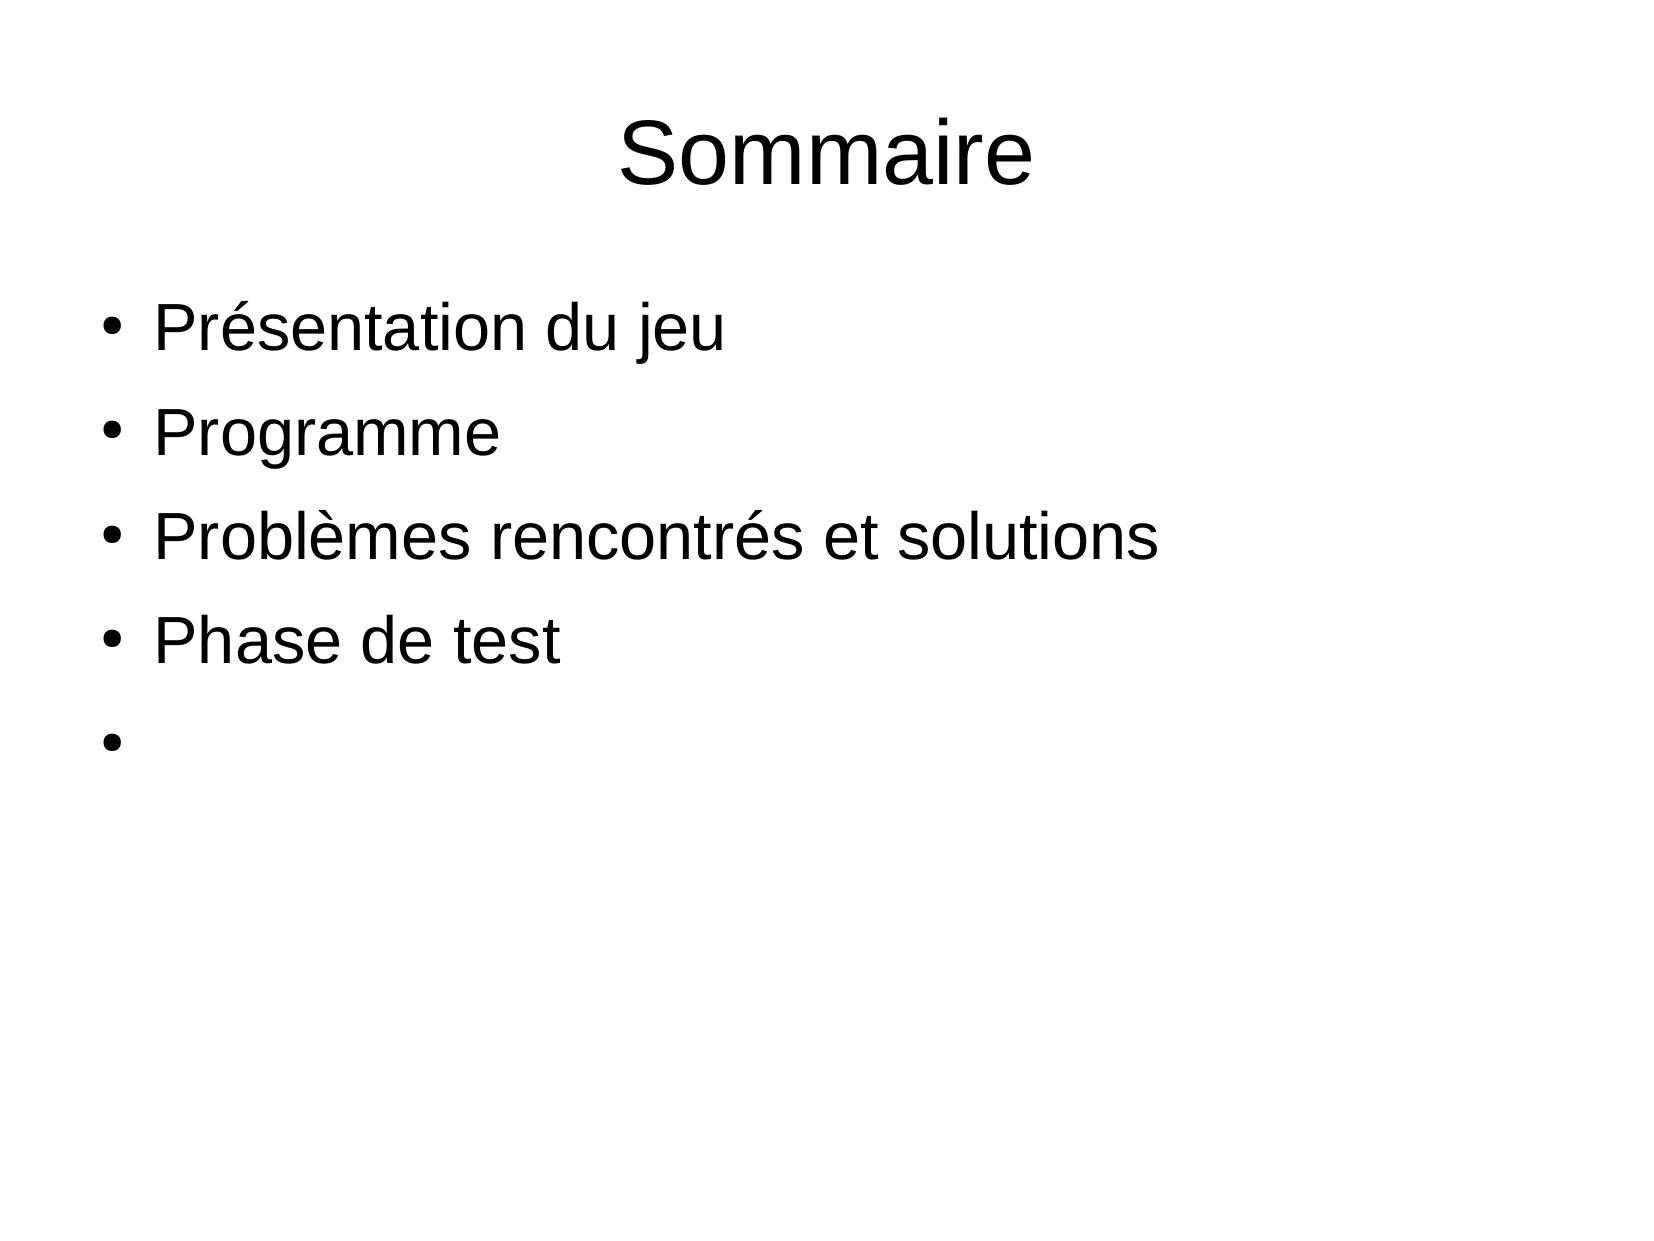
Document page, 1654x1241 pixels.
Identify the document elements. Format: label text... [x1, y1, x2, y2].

title Sommaire [82, 49, 1571, 257]
list Présentation du jeu Programme Problèmes rencontrés et solutions Phase de test [82, 290, 1571, 1010]
